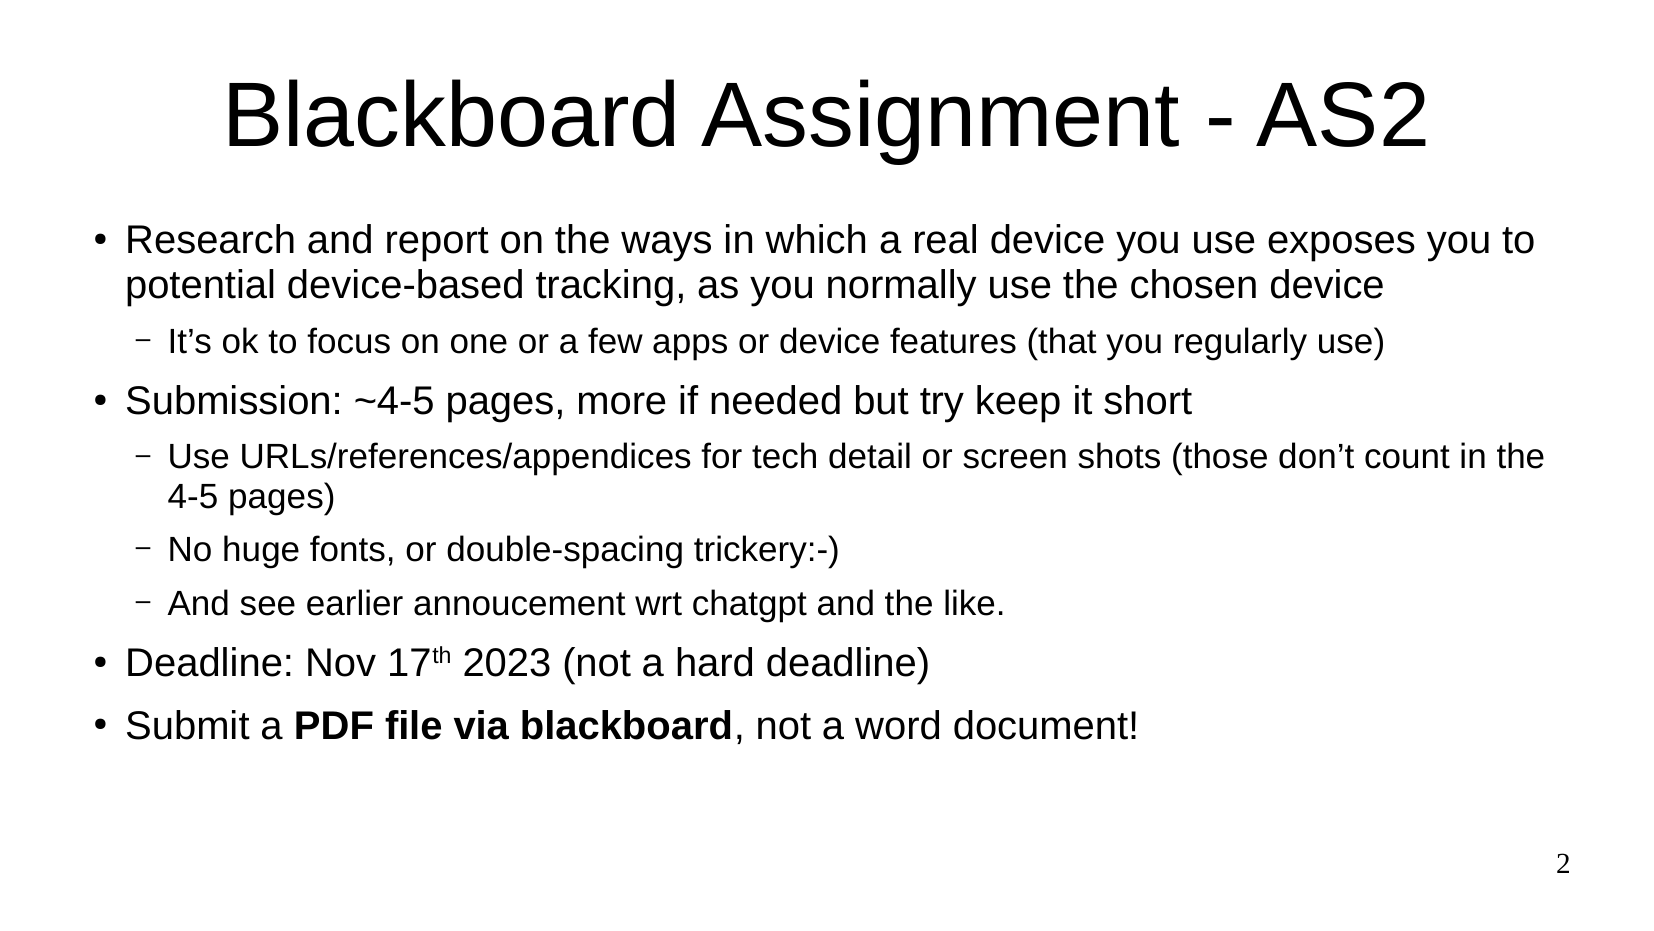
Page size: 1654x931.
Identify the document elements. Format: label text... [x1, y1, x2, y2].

list Research and report on the ways in which a real device you use exposes you to potential device-based tracking, as you normally use the chosen device It’s ok to focus on one or a few apps or device features (that you regularly use) Submission: ~4-5 pages, more if needed but try keep it short Use URLs/references/appendices for tech detail or screen shots (those don’t count in the 4-5 pages) No huge fonts, or double-spacing trickery:-) And see earlier annoucement wrt chatgpt and the like. Deadline: Nov 17th 2023 (not a hard deadline) Submit a PDF file via blackboard, not a word document! [82, 217, 1571, 758]
title Blackboard Assignment - AS2 [82, 37, 1571, 193]
